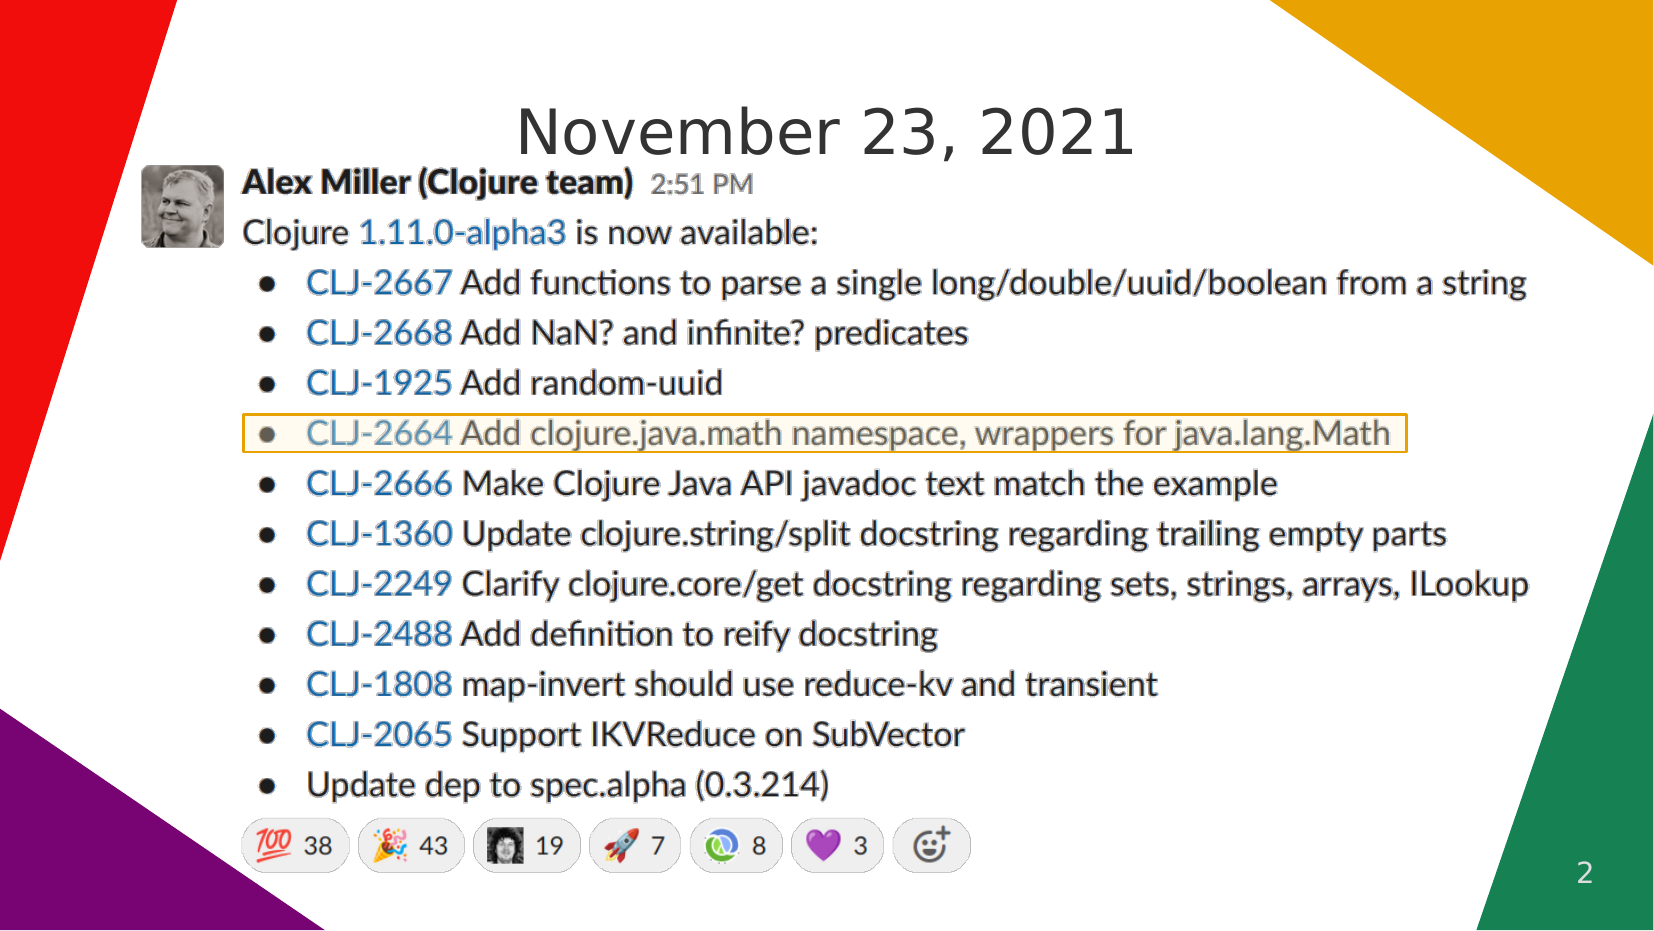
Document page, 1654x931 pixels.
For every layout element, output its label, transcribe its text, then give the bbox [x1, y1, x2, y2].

title November 23, 2021 [118, 59, 1536, 207]
picture [128, 154, 1649, 882]
text_box [243, 414, 1407, 453]
